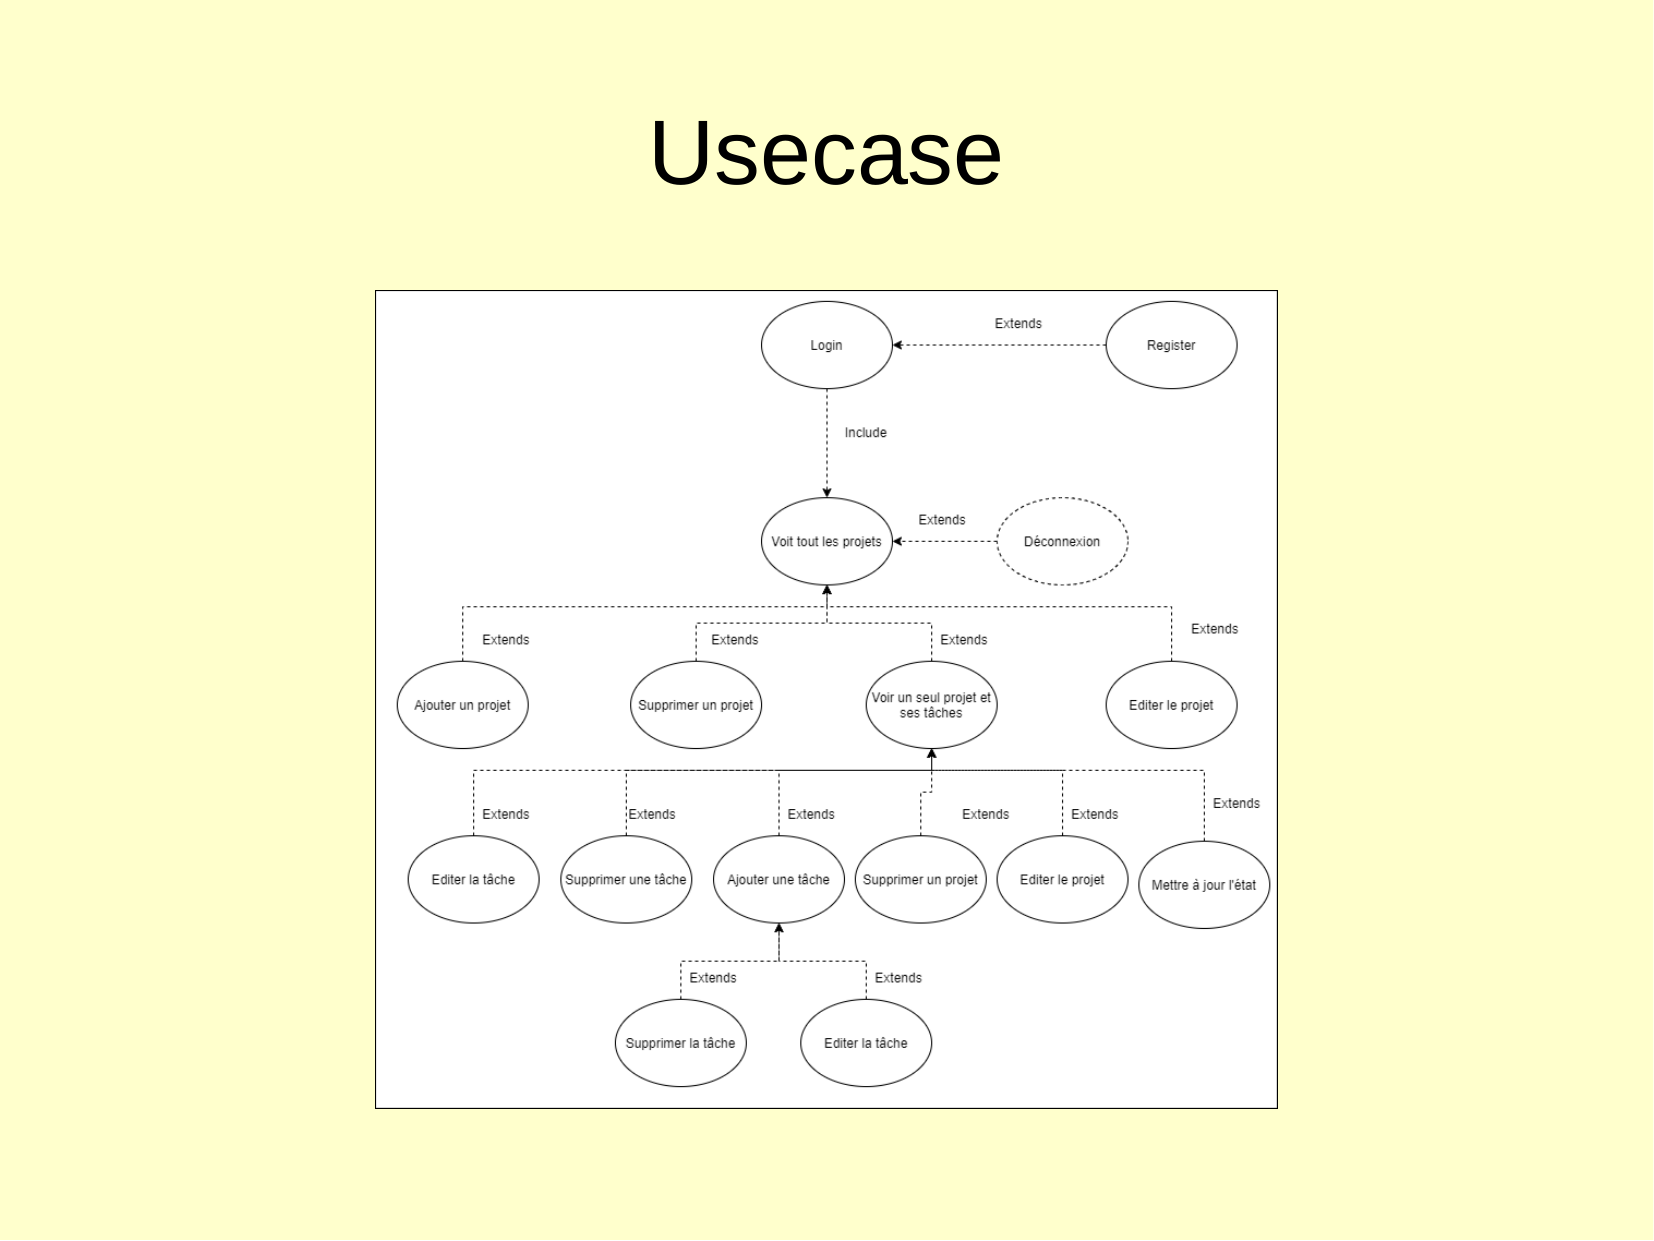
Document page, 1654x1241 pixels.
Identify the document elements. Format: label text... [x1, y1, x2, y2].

picture [375, 290, 1278, 1109]
title Usecase [82, 49, 1571, 257]
